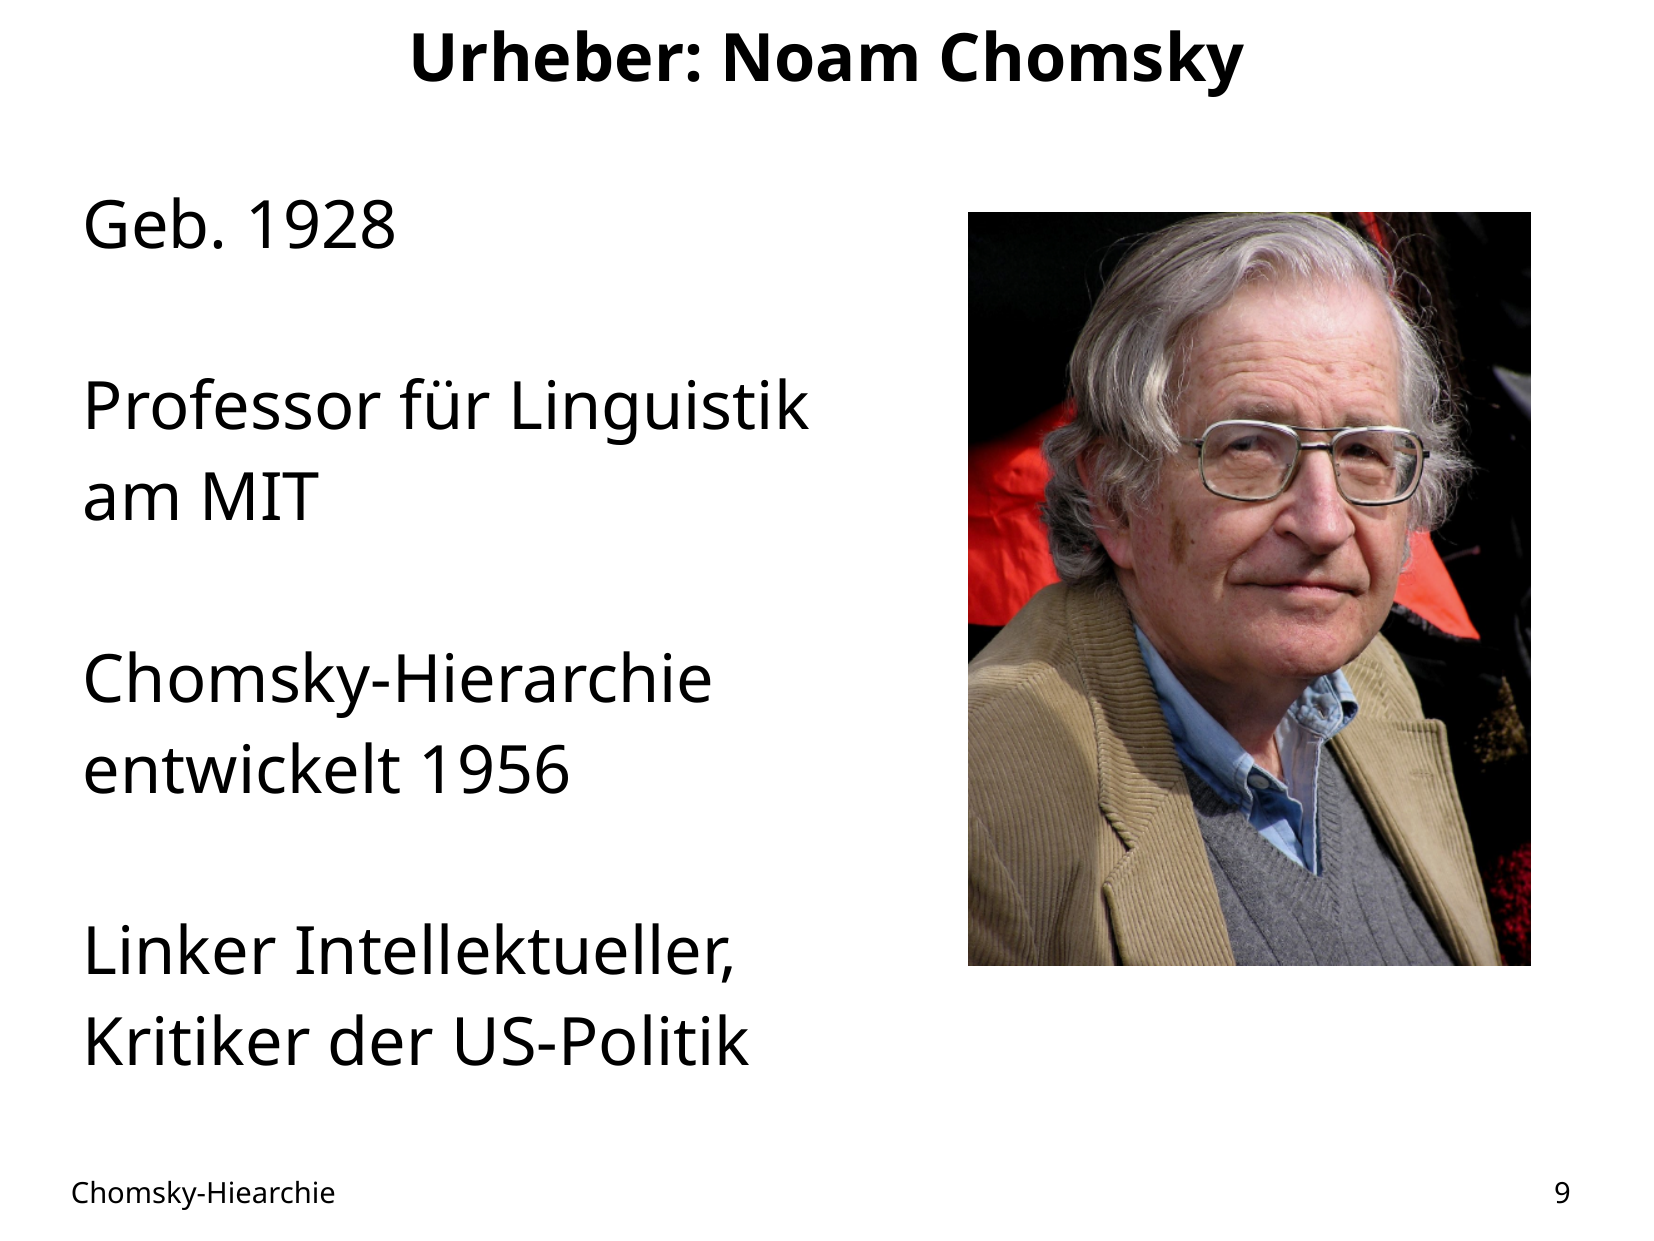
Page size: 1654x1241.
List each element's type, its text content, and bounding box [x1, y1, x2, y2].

picture [968, 212, 1531, 966]
title Urheber: Noam Chomsky [0, 5, 1654, 107]
list Geb. 1928 Professor für Linguistik am MIT Chomsky-Hierarchie entwickelt 1956 Linker Intellektueller, Kritiker der US-Politik [82, 177, 1571, 1123]
